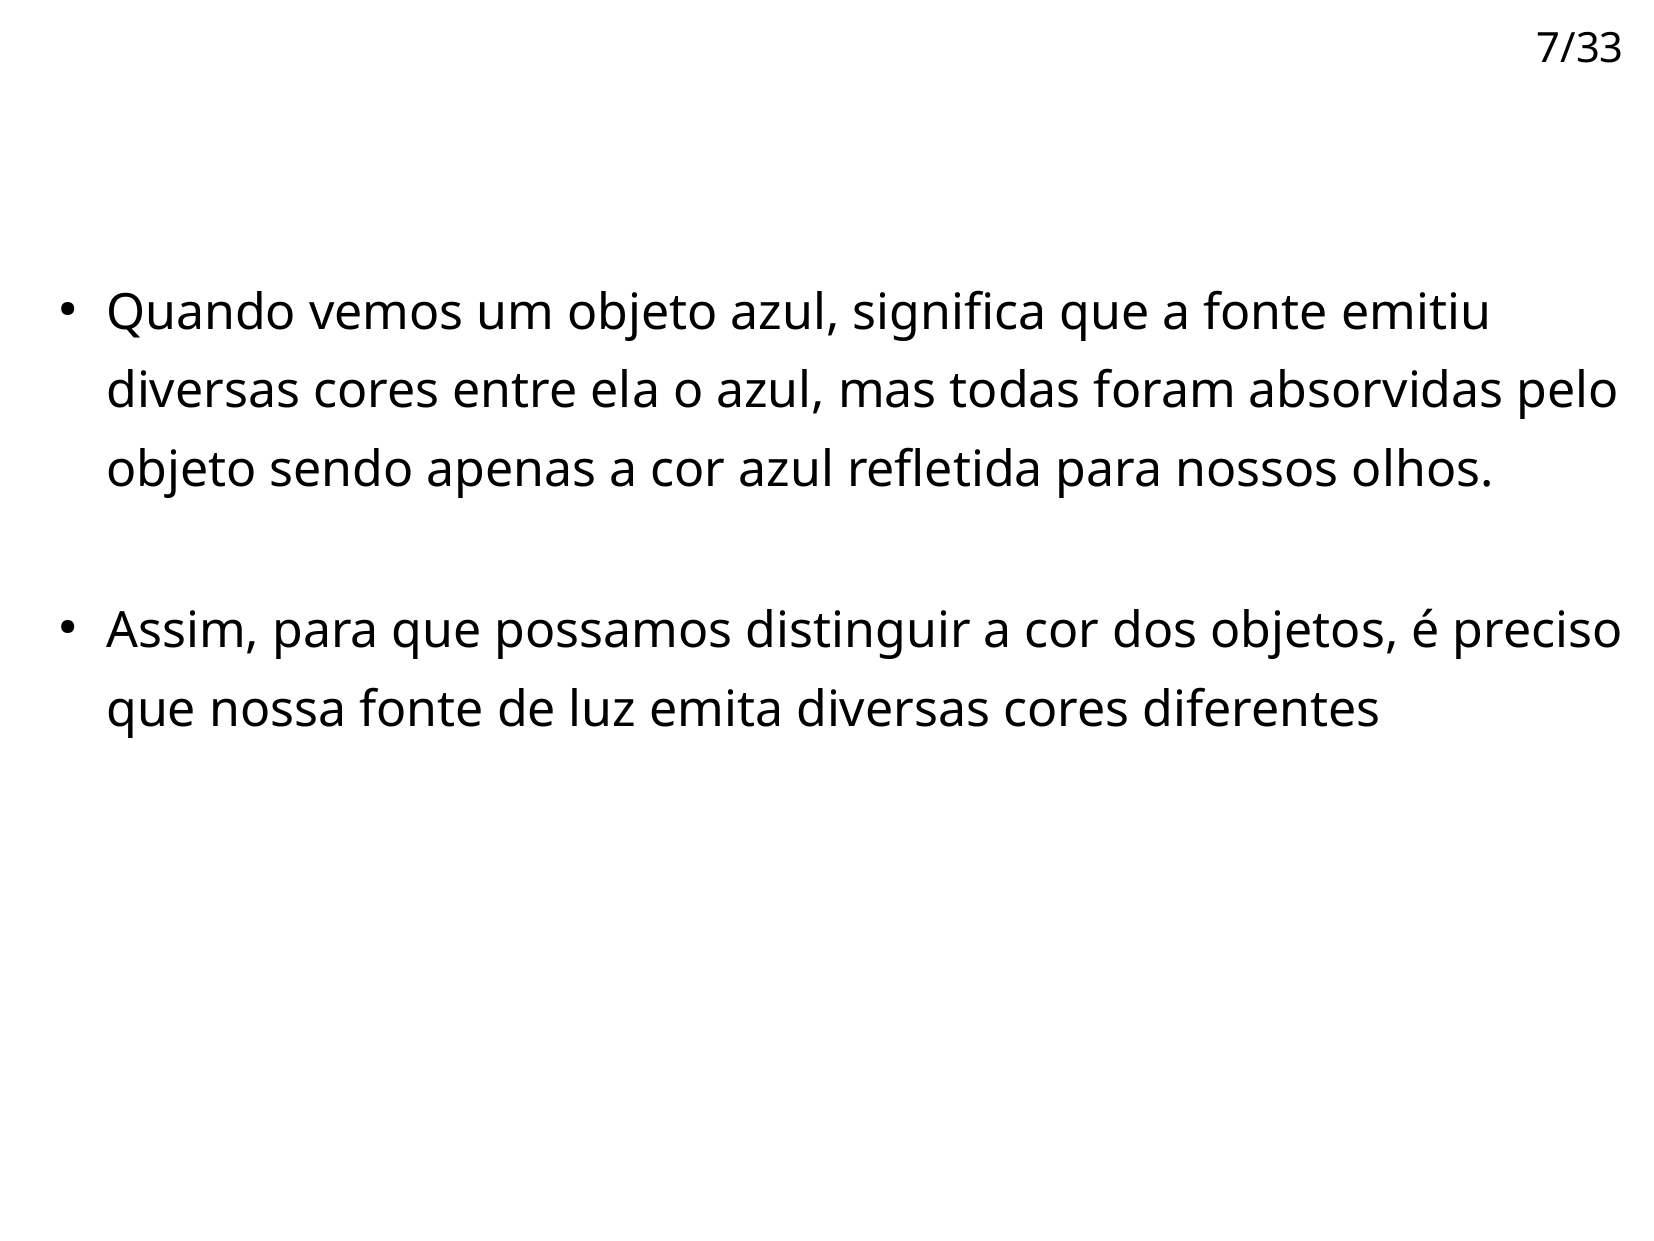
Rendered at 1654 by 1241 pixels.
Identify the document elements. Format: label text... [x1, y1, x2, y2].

list Quando vemos um objeto azul, significa que a fonte emitiu diversas cores entre ela o azul, mas todas foram absorvidas pelo objeto sendo apenas a cor azul refletida para nossos olhos. Assim, para que possamos distinguir a cor dos objetos, é preciso que nossa fonte de luz emita diversas cores diferentes [59, 265, 1625, 1211]
